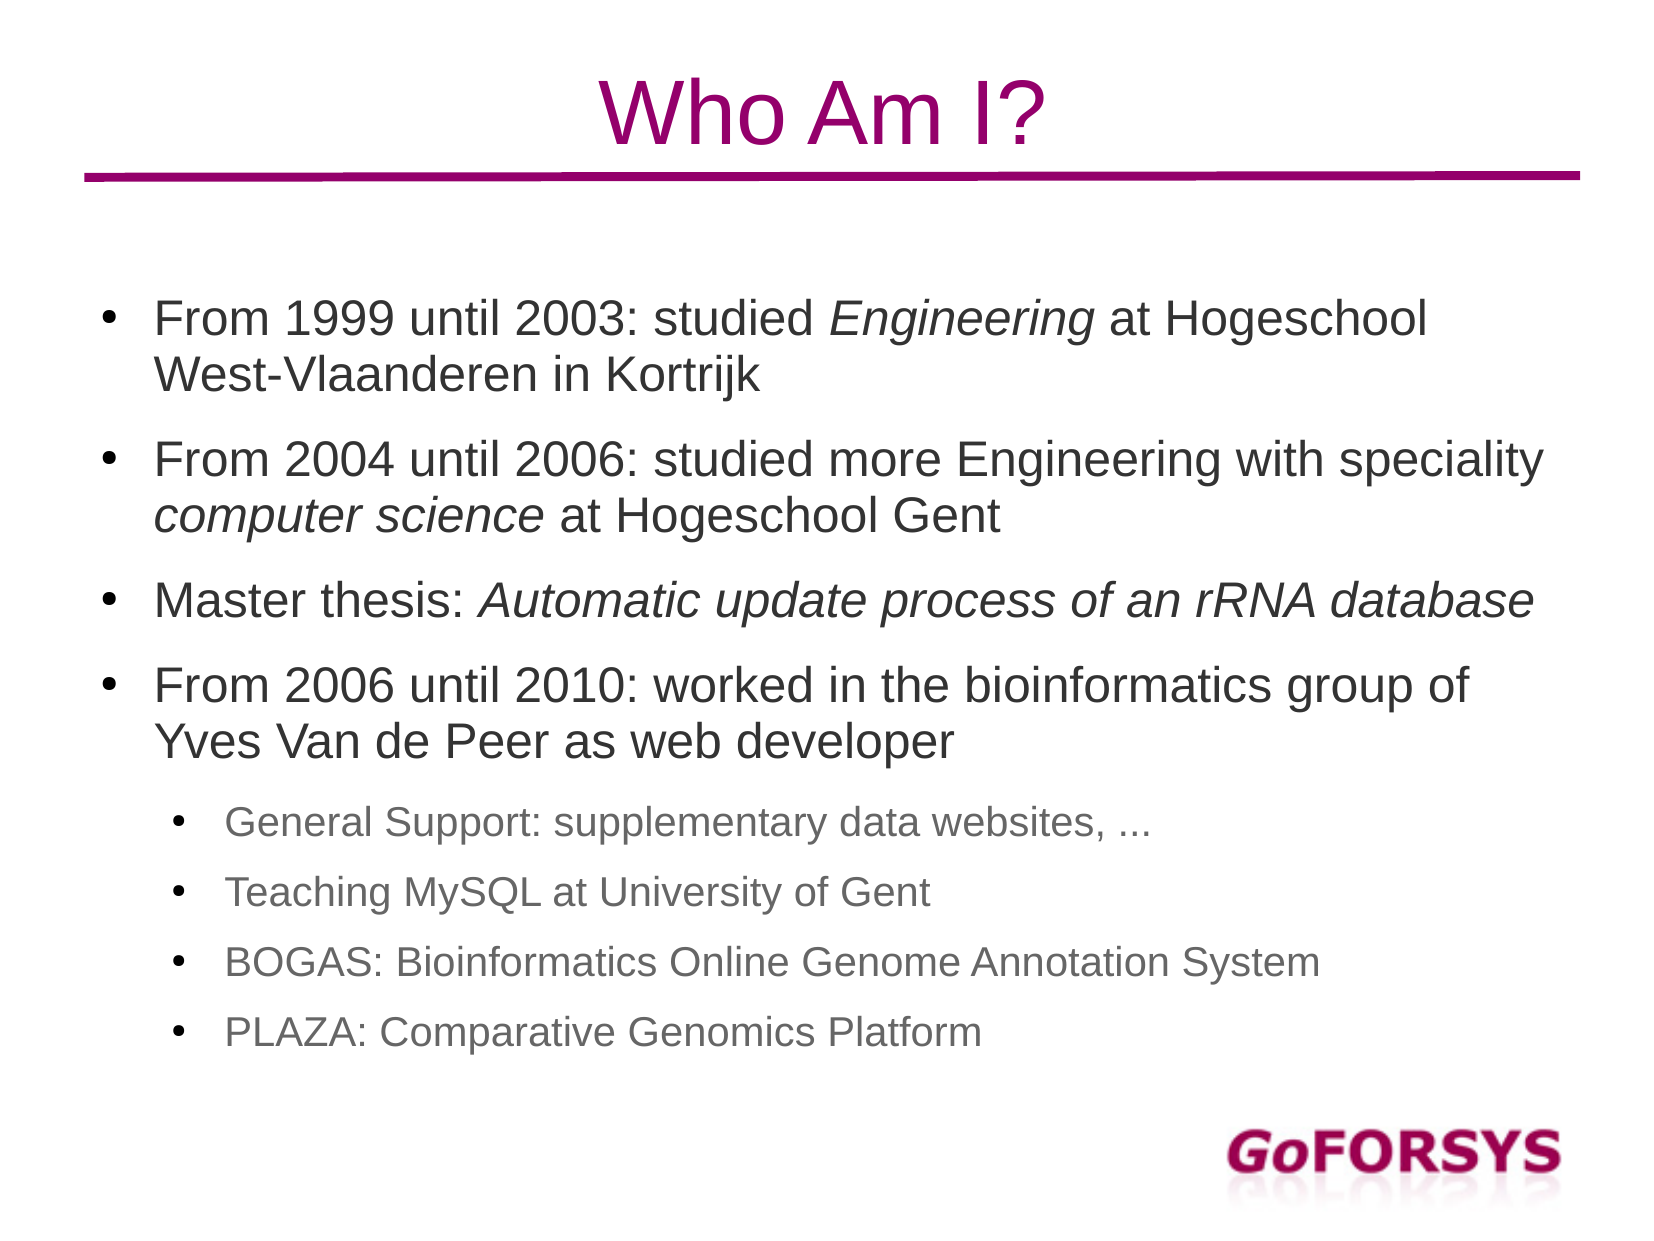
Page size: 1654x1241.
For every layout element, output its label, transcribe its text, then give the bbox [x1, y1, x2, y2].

picture [1211, 1115, 1574, 1241]
title Who Am I? [75, 56, 1571, 170]
list From 1999 until 2003: studied Engineering at Hogeschool West-Vlaanderen in Kortrijk From 2004 until 2006: studied more Engineering with speciality computer science at Hogeschool Gent Master thesis: Automatic update process of an rRNA database From 2006 until 2010: worked in the bioinformatics group of Yves Van de Peer as web developer General Support: supplementary data websites, ... Teaching MySQL at University of Gent BOGAS: Bioinformatics Online Genome Annotation System PLAZA: Comparative Genomics Platform [82, 290, 1571, 1094]
